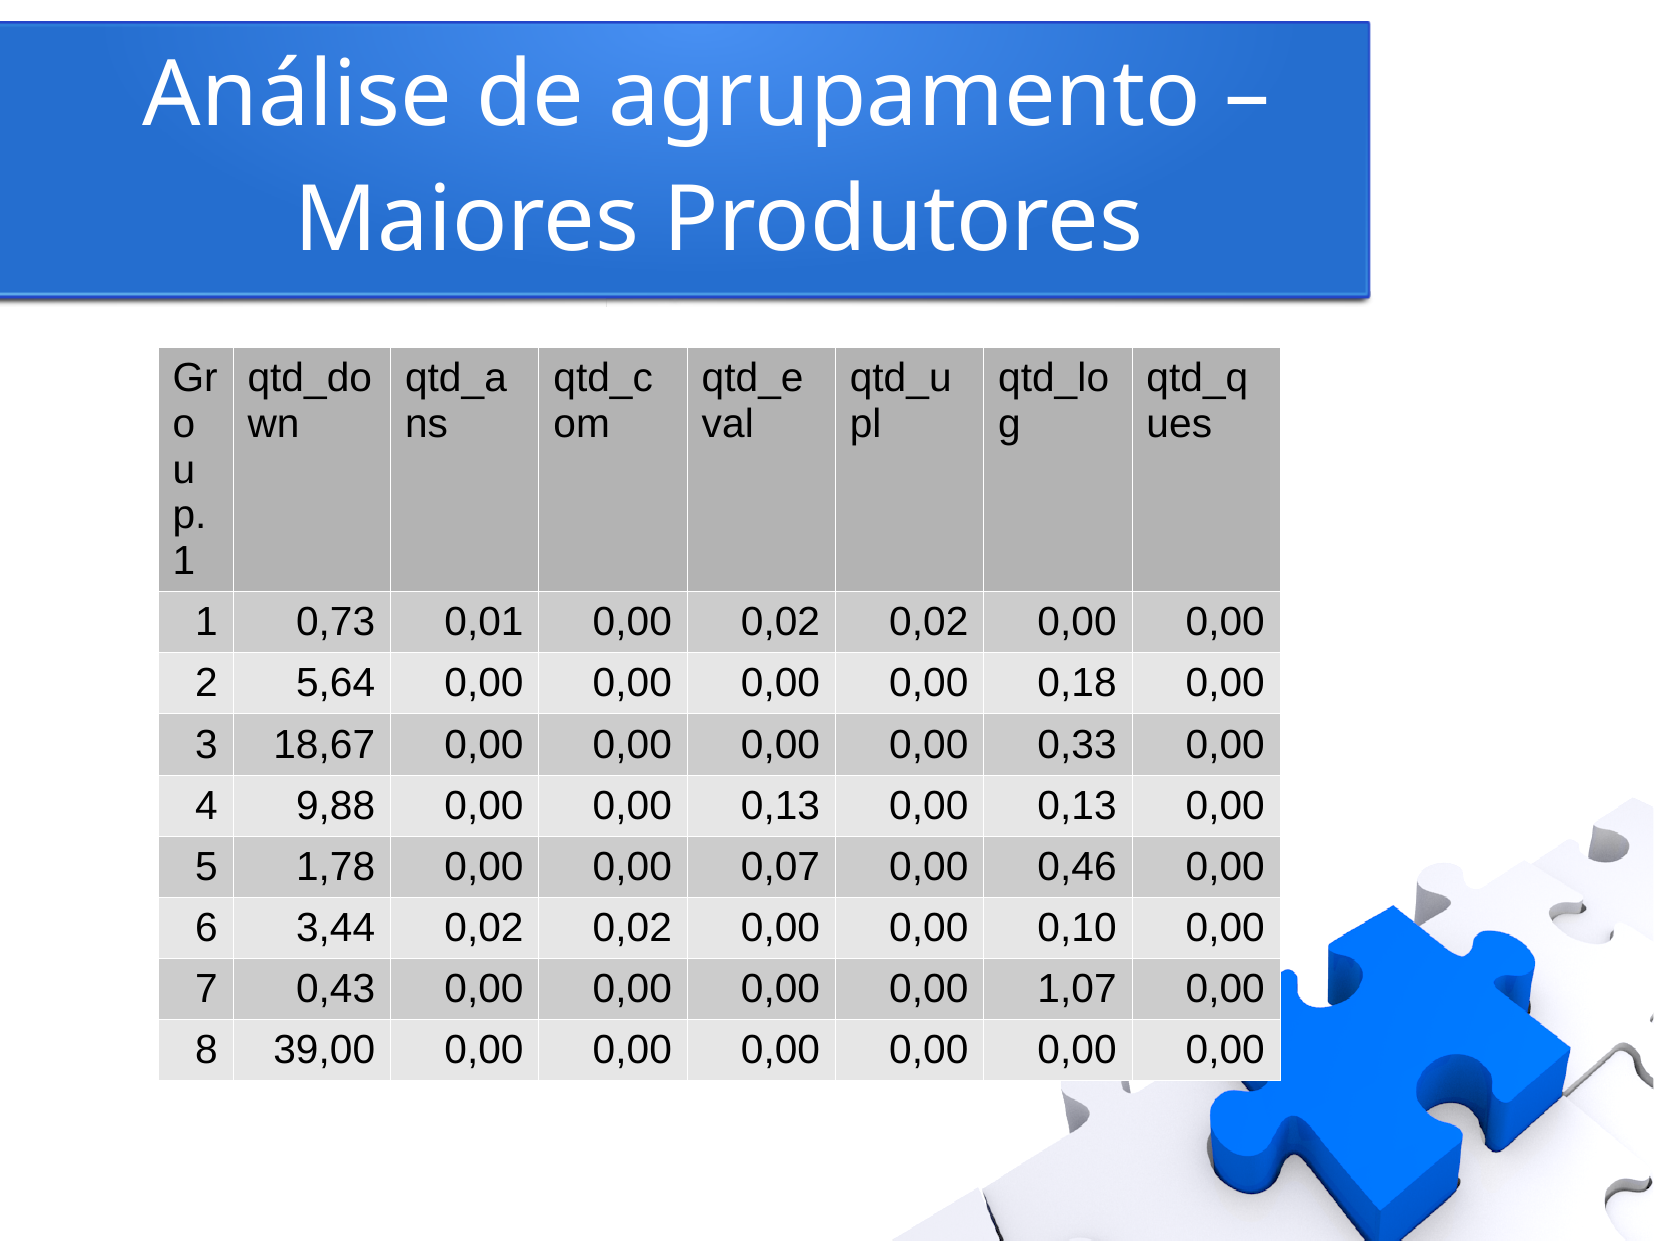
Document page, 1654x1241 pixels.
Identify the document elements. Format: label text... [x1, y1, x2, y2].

table_cell 0,00 [984, 1020, 1132, 1080]
table_cell 0,00 [391, 837, 538, 897]
table_cell 7 [159, 959, 233, 1019]
table_cell 0,00 [984, 592, 1132, 652]
table_cell 0,00 [836, 959, 983, 1019]
table_cell 0,00 [688, 959, 835, 1019]
table_header qtd_ans [391, 348, 538, 591]
table_cell 0,00 [836, 653, 983, 713]
table_cell 0,00 [539, 714, 687, 775]
table_cell 0,10 [984, 898, 1132, 958]
table_cell 0,01 [391, 592, 538, 652]
table_cell 0,46 [984, 837, 1132, 897]
table_cell 0,02 [539, 898, 687, 958]
table_cell 5,64 [234, 653, 390, 713]
table_cell 0,00 [1133, 959, 1280, 1019]
table_cell 0,13 [688, 776, 835, 836]
table_cell 0,00 [539, 837, 687, 897]
table_cell 0,00 [1133, 1020, 1280, 1080]
table_cell 0,00 [836, 1020, 983, 1080]
table_cell 2 [159, 653, 233, 713]
table_cell 0,00 [1133, 592, 1280, 652]
table_cell 0,00 [836, 898, 983, 958]
table_cell 0,13 [984, 776, 1132, 836]
table_cell 0,00 [1133, 898, 1280, 958]
table_cell 3,44 [234, 898, 390, 958]
table_cell 4 [159, 776, 233, 836]
table_cell 6 [159, 898, 233, 958]
table_cell 0,00 [391, 1020, 538, 1080]
table_cell 0,00 [1133, 653, 1280, 713]
picture [0, 21, 1375, 307]
table_cell 5 [159, 837, 233, 897]
table_cell 0,00 [1133, 714, 1280, 775]
table_cell 0,00 [1133, 837, 1280, 897]
table_header qtd_com [539, 348, 687, 591]
table_cell 0,00 [391, 959, 538, 1019]
table_header qtd_down [234, 348, 390, 591]
table_cell 0,00 [688, 1020, 835, 1080]
table_cell 0,00 [539, 1020, 687, 1080]
table_cell 0,00 [688, 898, 835, 958]
table_header Group.1 [159, 348, 233, 591]
table_cell 0,00 [836, 837, 983, 897]
table_cell 1,78 [234, 837, 390, 897]
table_cell 0,00 [391, 714, 538, 775]
table_header qtd_upl [836, 348, 983, 591]
table_cell 8 [159, 1020, 233, 1080]
table_cell 0,18 [984, 653, 1132, 713]
table_cell 3 [159, 714, 233, 775]
table_cell 0,00 [391, 653, 538, 713]
table_cell 0,07 [688, 837, 835, 897]
table_cell 1 [159, 592, 233, 652]
table_cell 0,33 [984, 714, 1132, 775]
table_cell 0,00 [836, 714, 983, 775]
table_cell 0,00 [539, 776, 687, 836]
table_cell 0,00 [539, 592, 687, 652]
table_cell 0,00 [836, 776, 983, 836]
table_cell 18,67 [234, 714, 390, 775]
table_cell 0,00 [391, 776, 538, 836]
picture [872, 655, 1654, 1241]
table_header qtd_ques [1133, 348, 1280, 591]
table_header qtd_log [984, 348, 1132, 591]
table_cell 0,02 [836, 592, 983, 652]
title Análise de agrupamento – Maiores Produtores [82, 40, 1356, 266]
table_cell 0,02 [688, 592, 835, 652]
table_cell 0,00 [1133, 776, 1280, 836]
table_cell 1,07 [984, 959, 1132, 1019]
table_header qtd_eval [688, 348, 835, 591]
table_cell 0,43 [234, 959, 390, 1019]
table_cell 0,00 [688, 653, 835, 713]
table_cell 0,00 [539, 653, 687, 713]
table_cell 0,02 [391, 898, 538, 958]
table_cell 0,73 [234, 592, 390, 652]
table_cell 0,00 [539, 959, 687, 1019]
table_cell 9,88 [234, 776, 390, 836]
table_cell 39,00 [234, 1020, 390, 1080]
table_cell 0,00 [688, 714, 835, 775]
